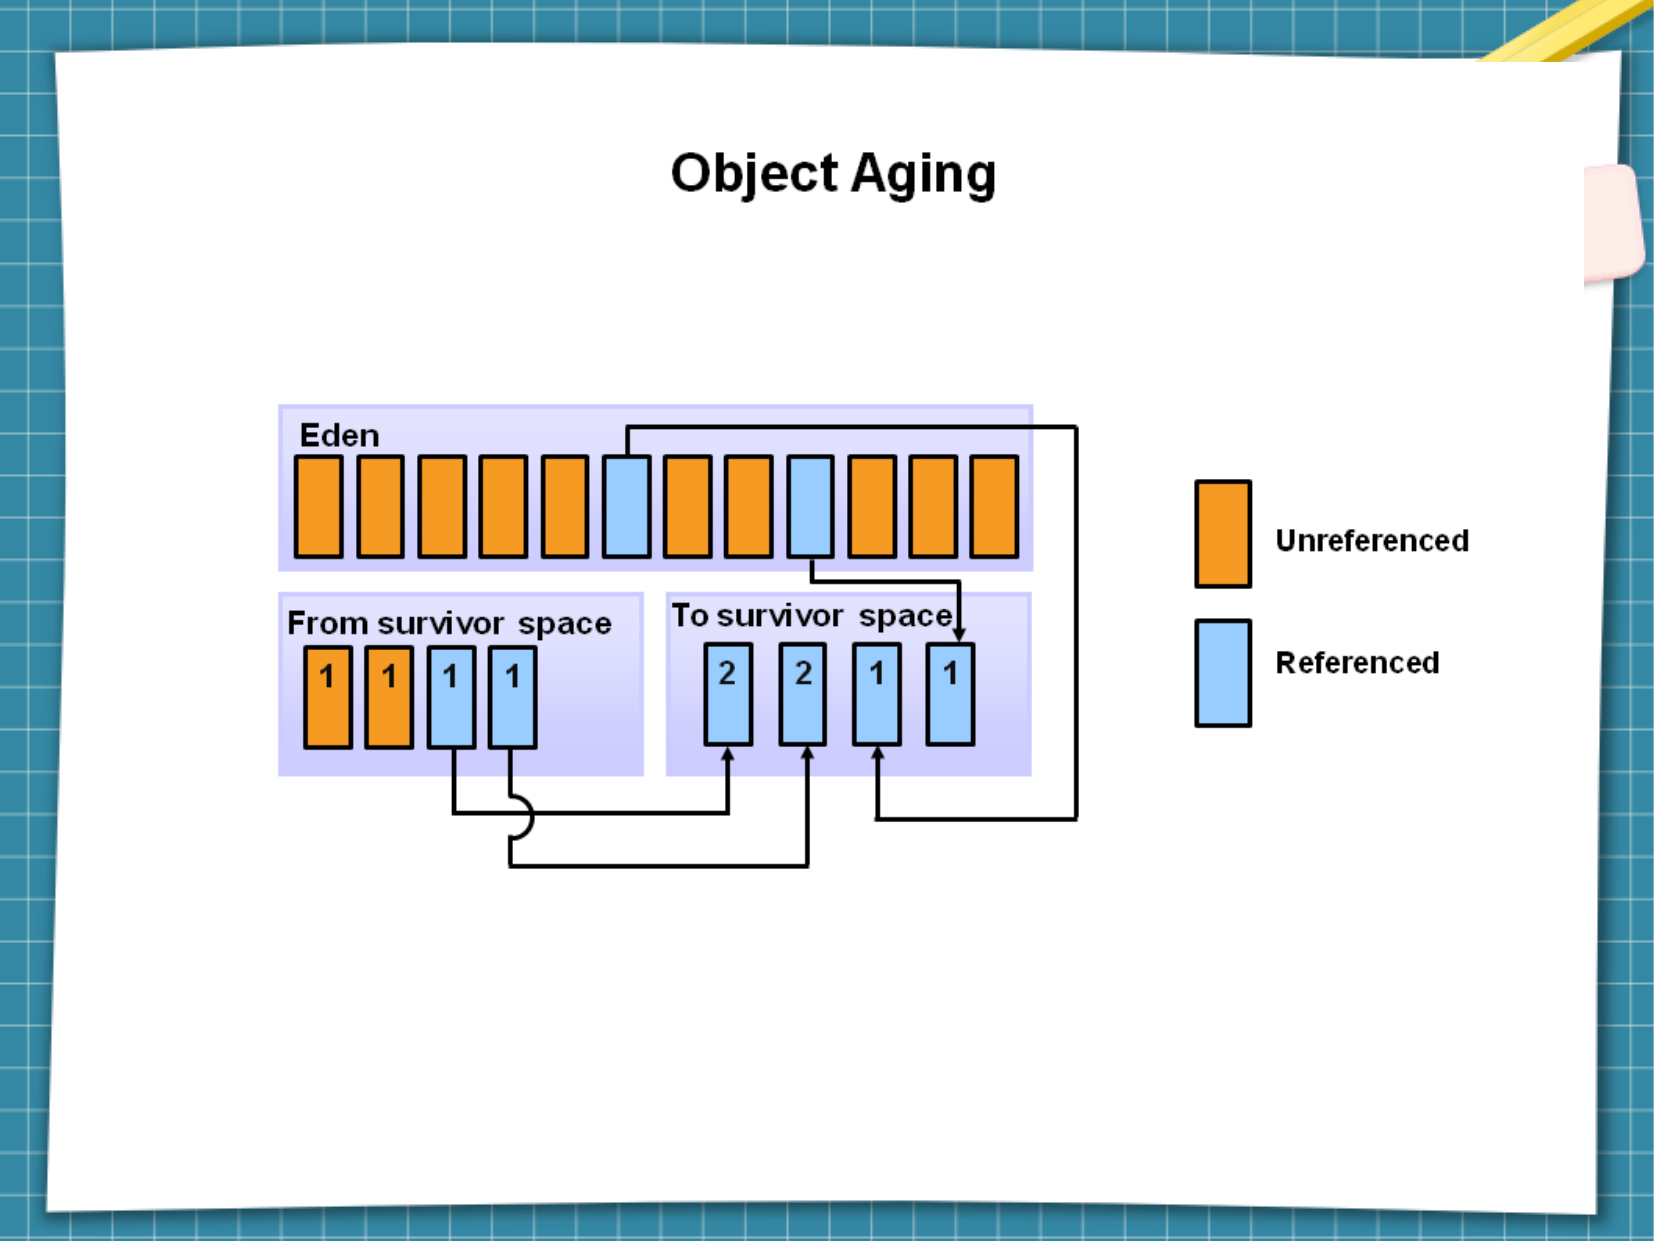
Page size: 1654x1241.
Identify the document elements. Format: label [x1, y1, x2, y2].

picture [0, 0, 1654, 1241]
title [82, 49, 1571, 257]
